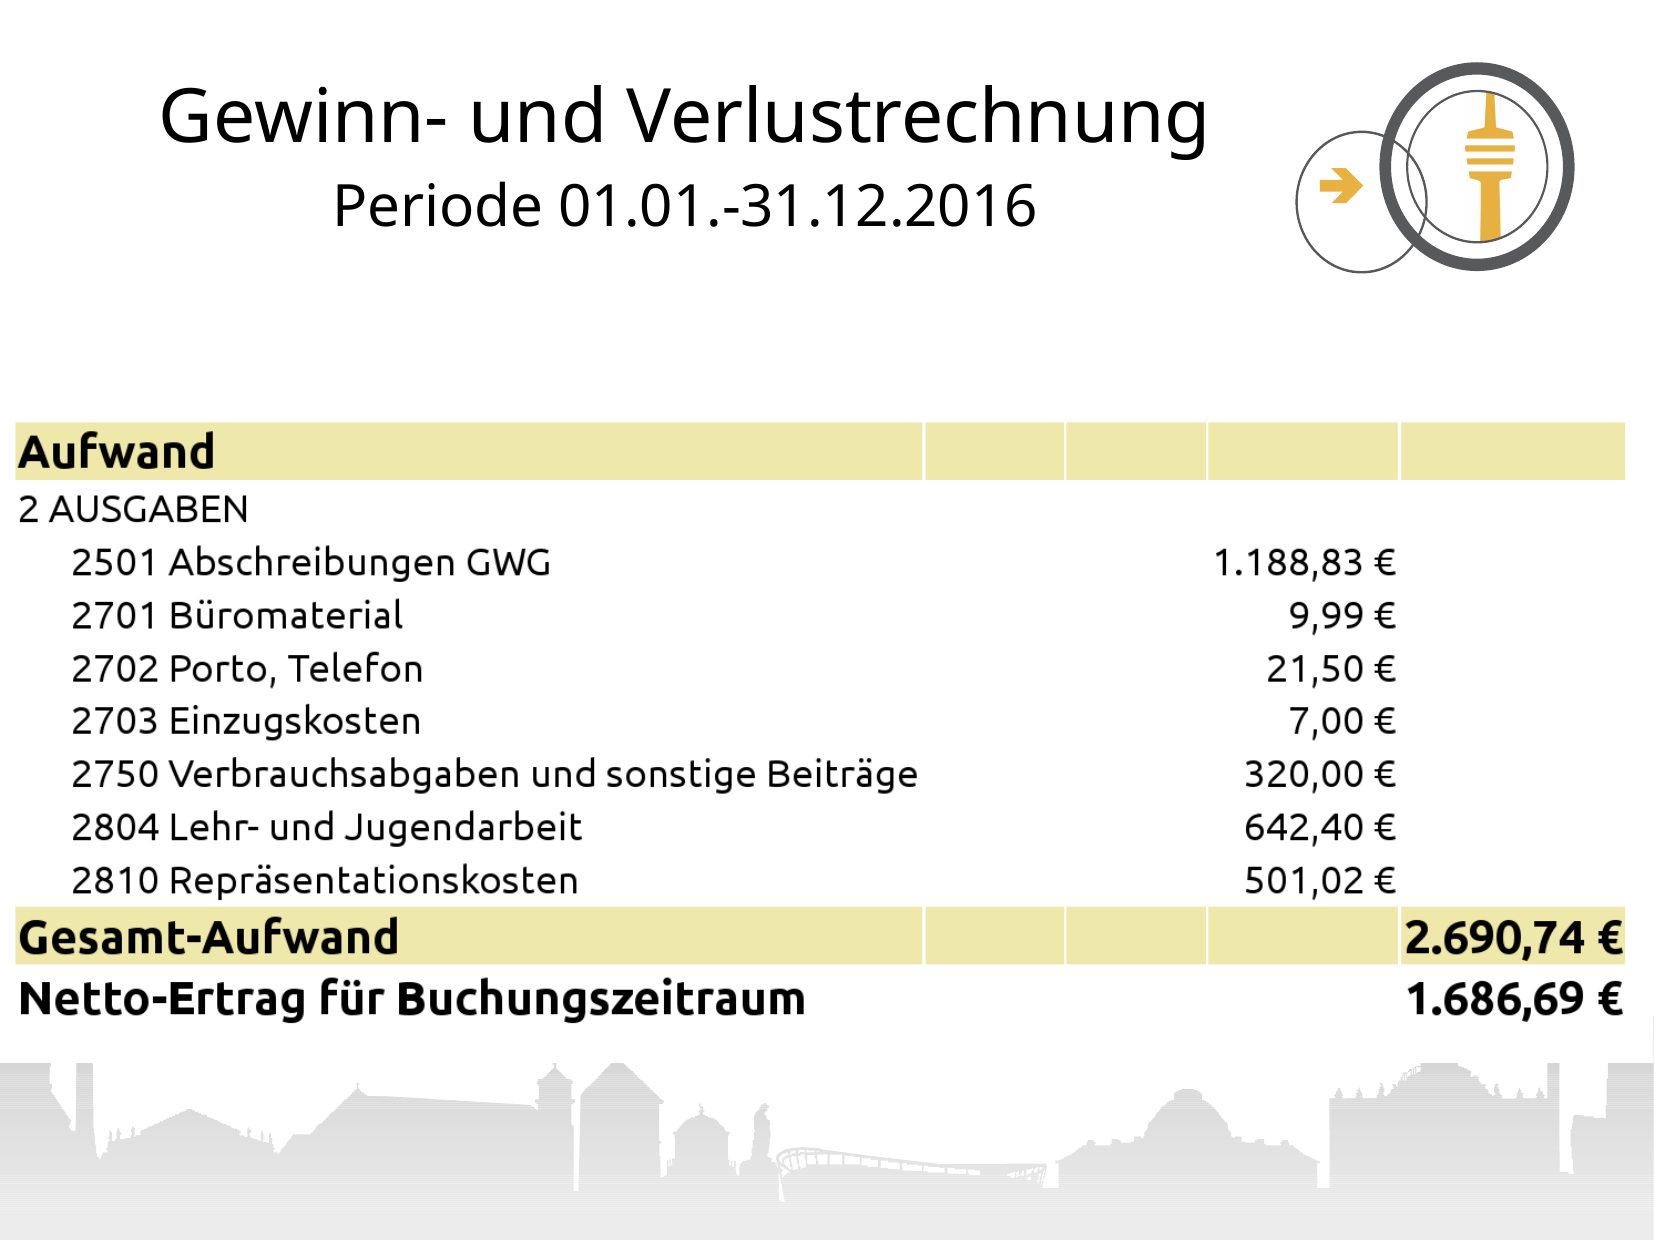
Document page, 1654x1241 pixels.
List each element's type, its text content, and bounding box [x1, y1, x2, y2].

picture [0, 408, 1654, 1063]
title Gewinn- und Verlustrechnung Periode 01.01.-31.12.2016 [82, 49, 1288, 257]
